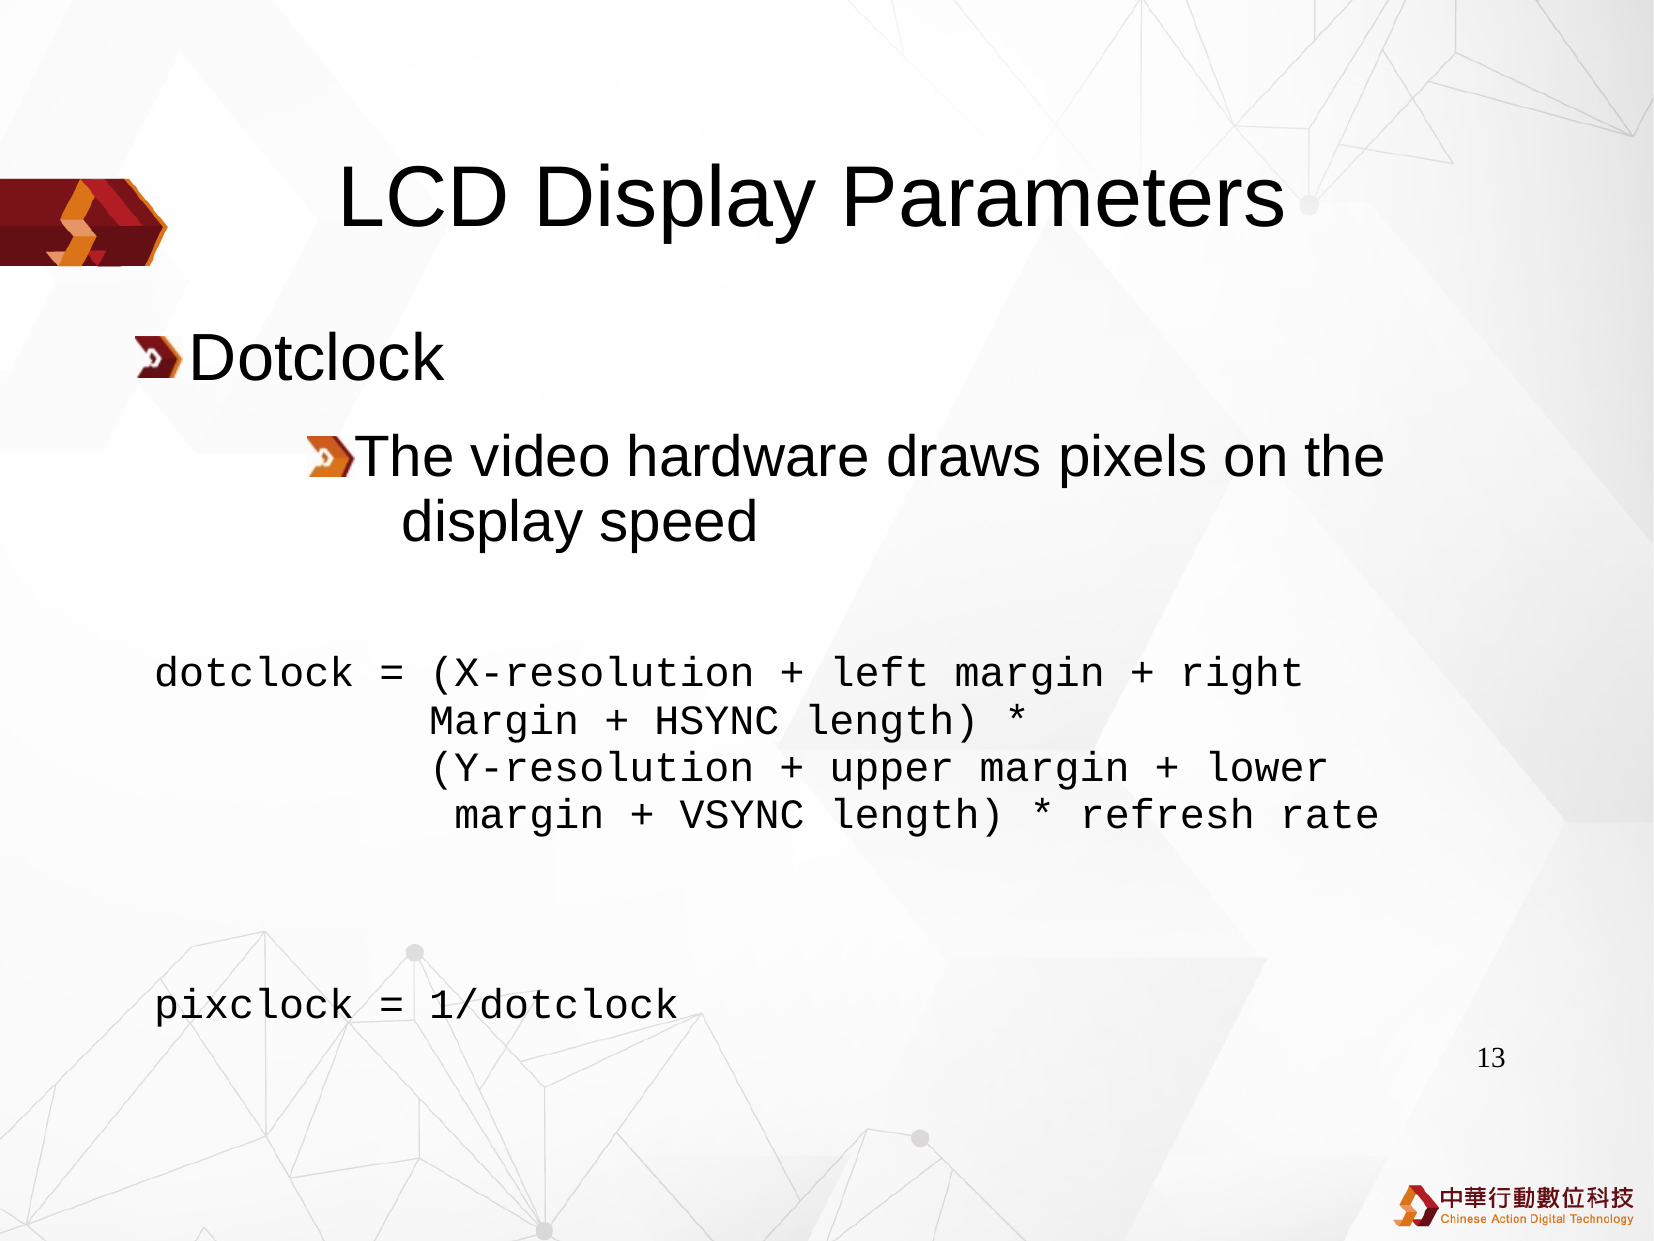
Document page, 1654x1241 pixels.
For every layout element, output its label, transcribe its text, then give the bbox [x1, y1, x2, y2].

text_box pixclock = 1/dotclock [139, 976, 721, 1067]
list Dotclock The video hardware draws pixels on the display speed [118, 319, 1571, 1040]
text_box dotclock = (X-resolution + left margin + right Margin + HSYNC length) * (Y-resolution + upper margin + lower margin + VSYNC length) * refresh rate [139, 644, 1457, 887]
title LCD Display Parameters [118, 112, 1506, 281]
picture [0, 0, 1654, 1241]
